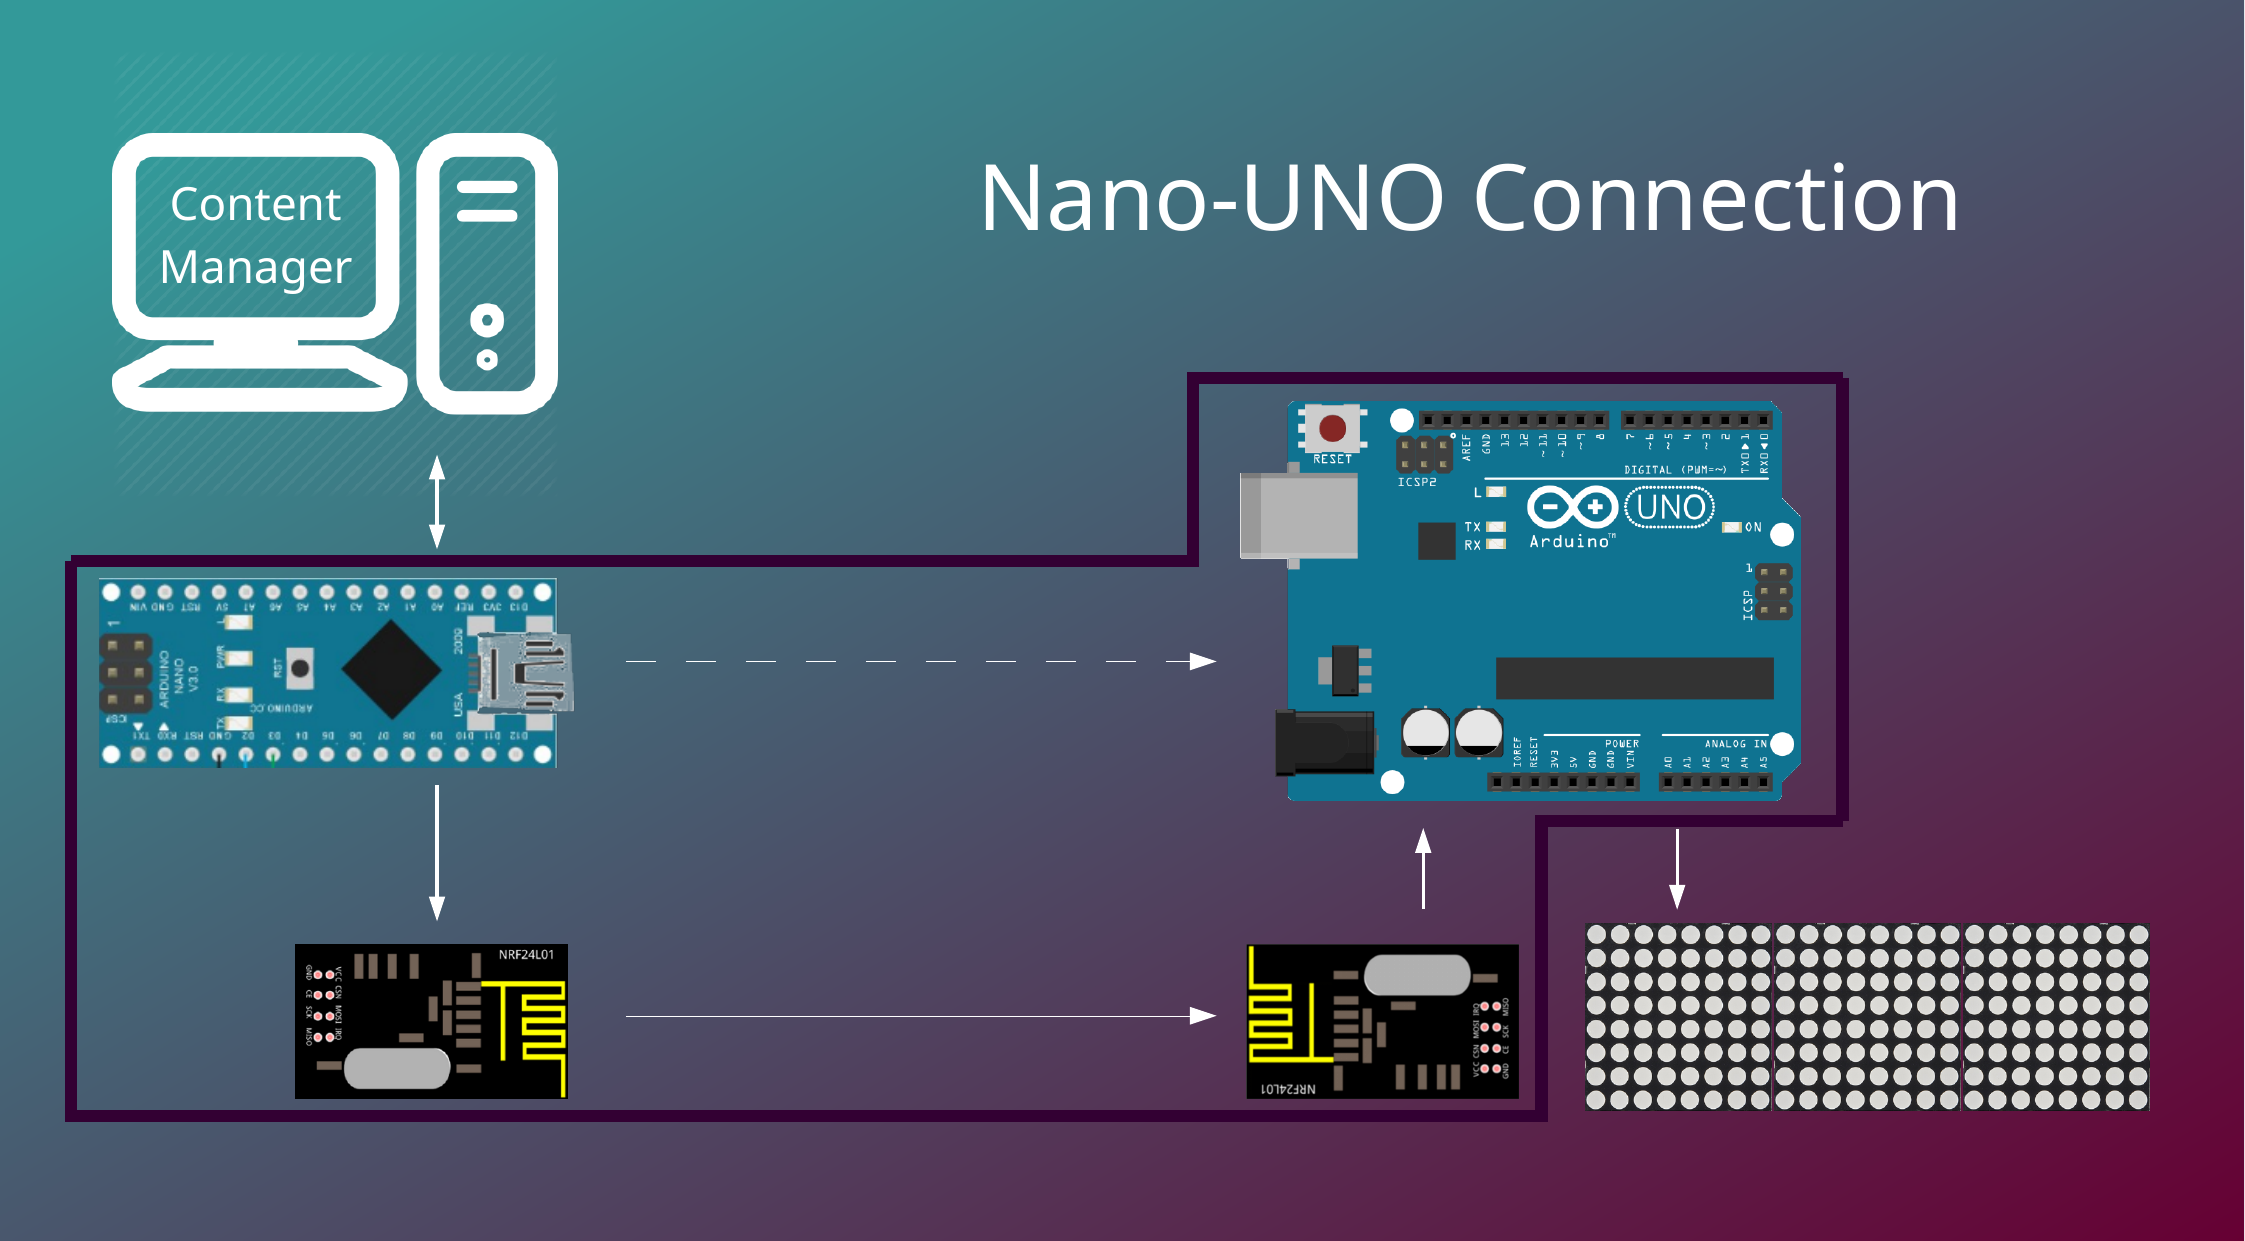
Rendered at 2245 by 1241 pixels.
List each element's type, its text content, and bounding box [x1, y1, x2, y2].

picture [1774, 923, 1961, 1111]
text_box Content Manager [109, 167, 402, 302]
picture [112, 50, 558, 497]
picture [1240, 401, 1801, 803]
text_box Nano-UNO Connection [956, 139, 1985, 251]
picture [99, 578, 576, 768]
picture [295, 944, 568, 1099]
picture [1963, 923, 2150, 1111]
picture [1246, 944, 1519, 1099]
picture [1585, 923, 1772, 1111]
